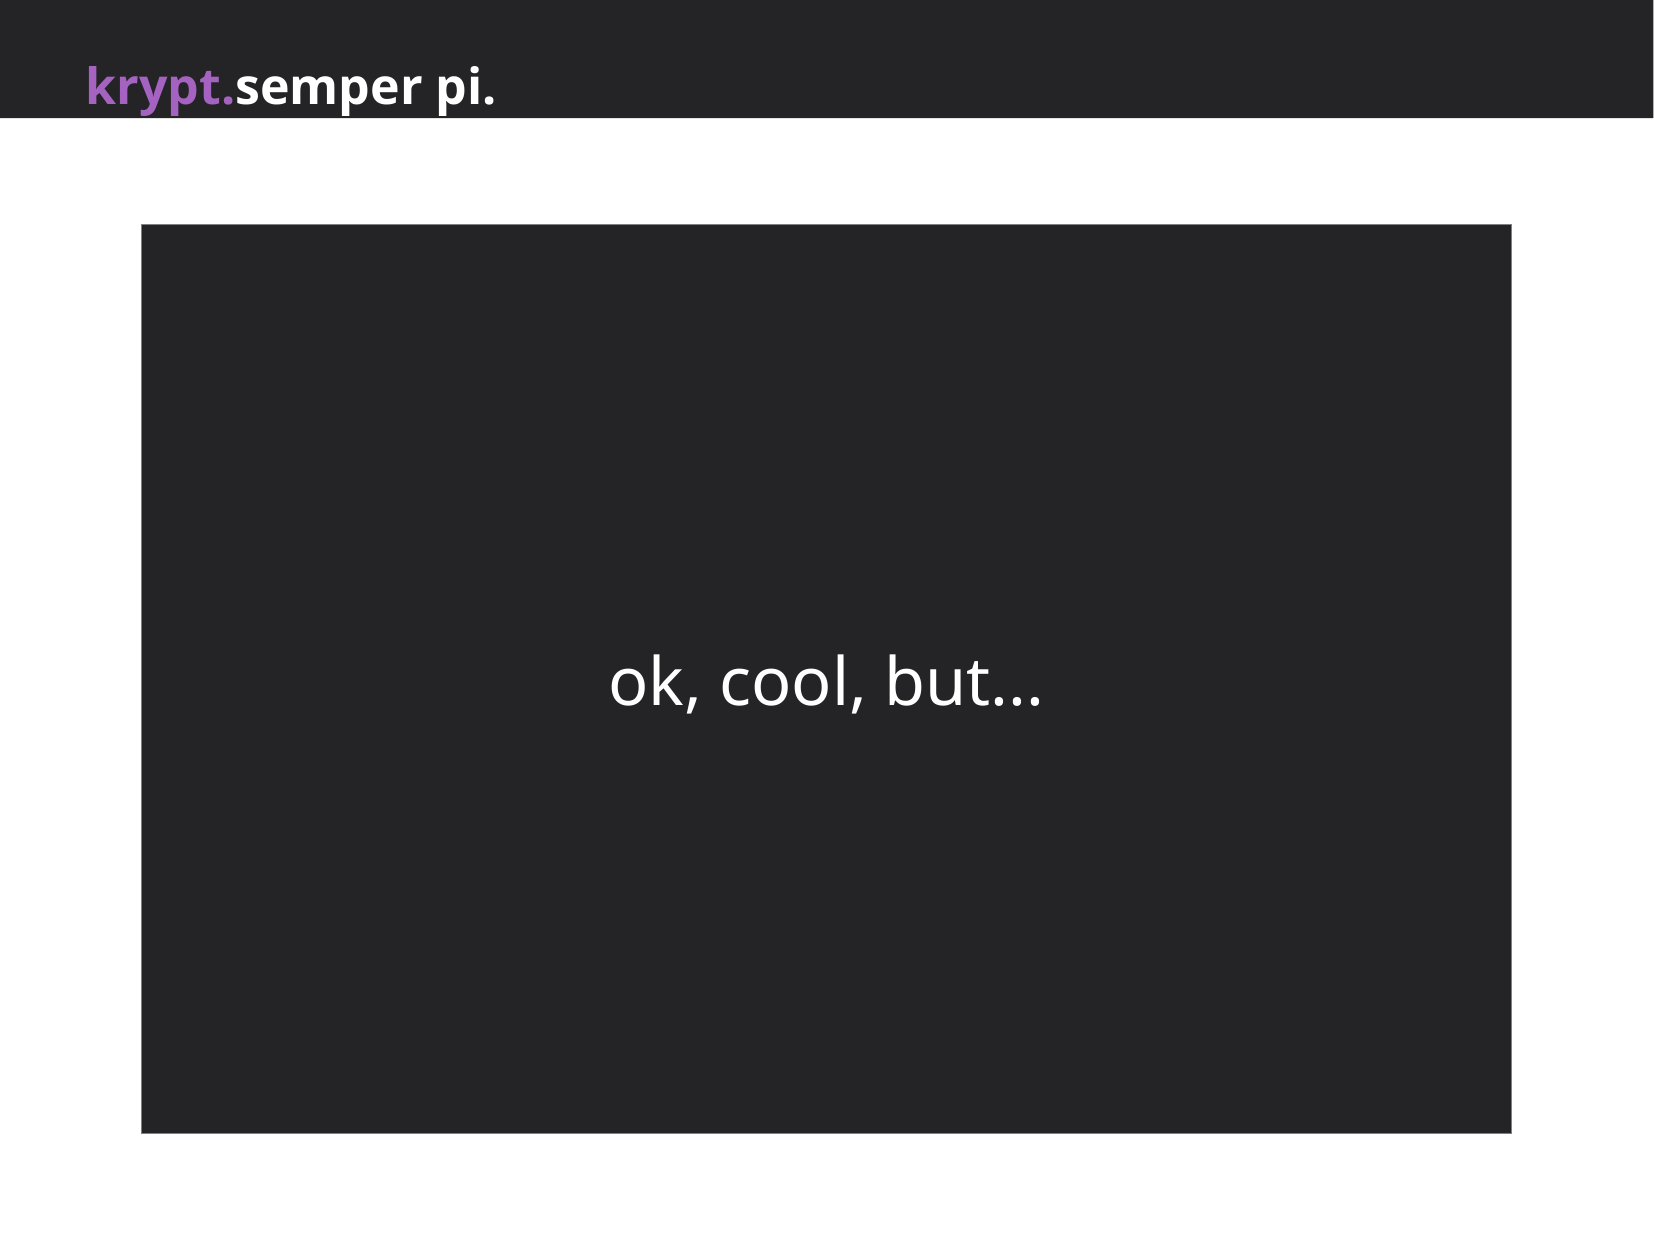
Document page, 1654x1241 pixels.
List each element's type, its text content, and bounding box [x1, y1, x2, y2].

text_box [165, 531, 1441, 1087]
text_box ok, cool, but... [141, 224, 1512, 1134]
text_box krypt.semper pi. [70, 43, 544, 119]
text_box [0, 0, 1654, 119]
